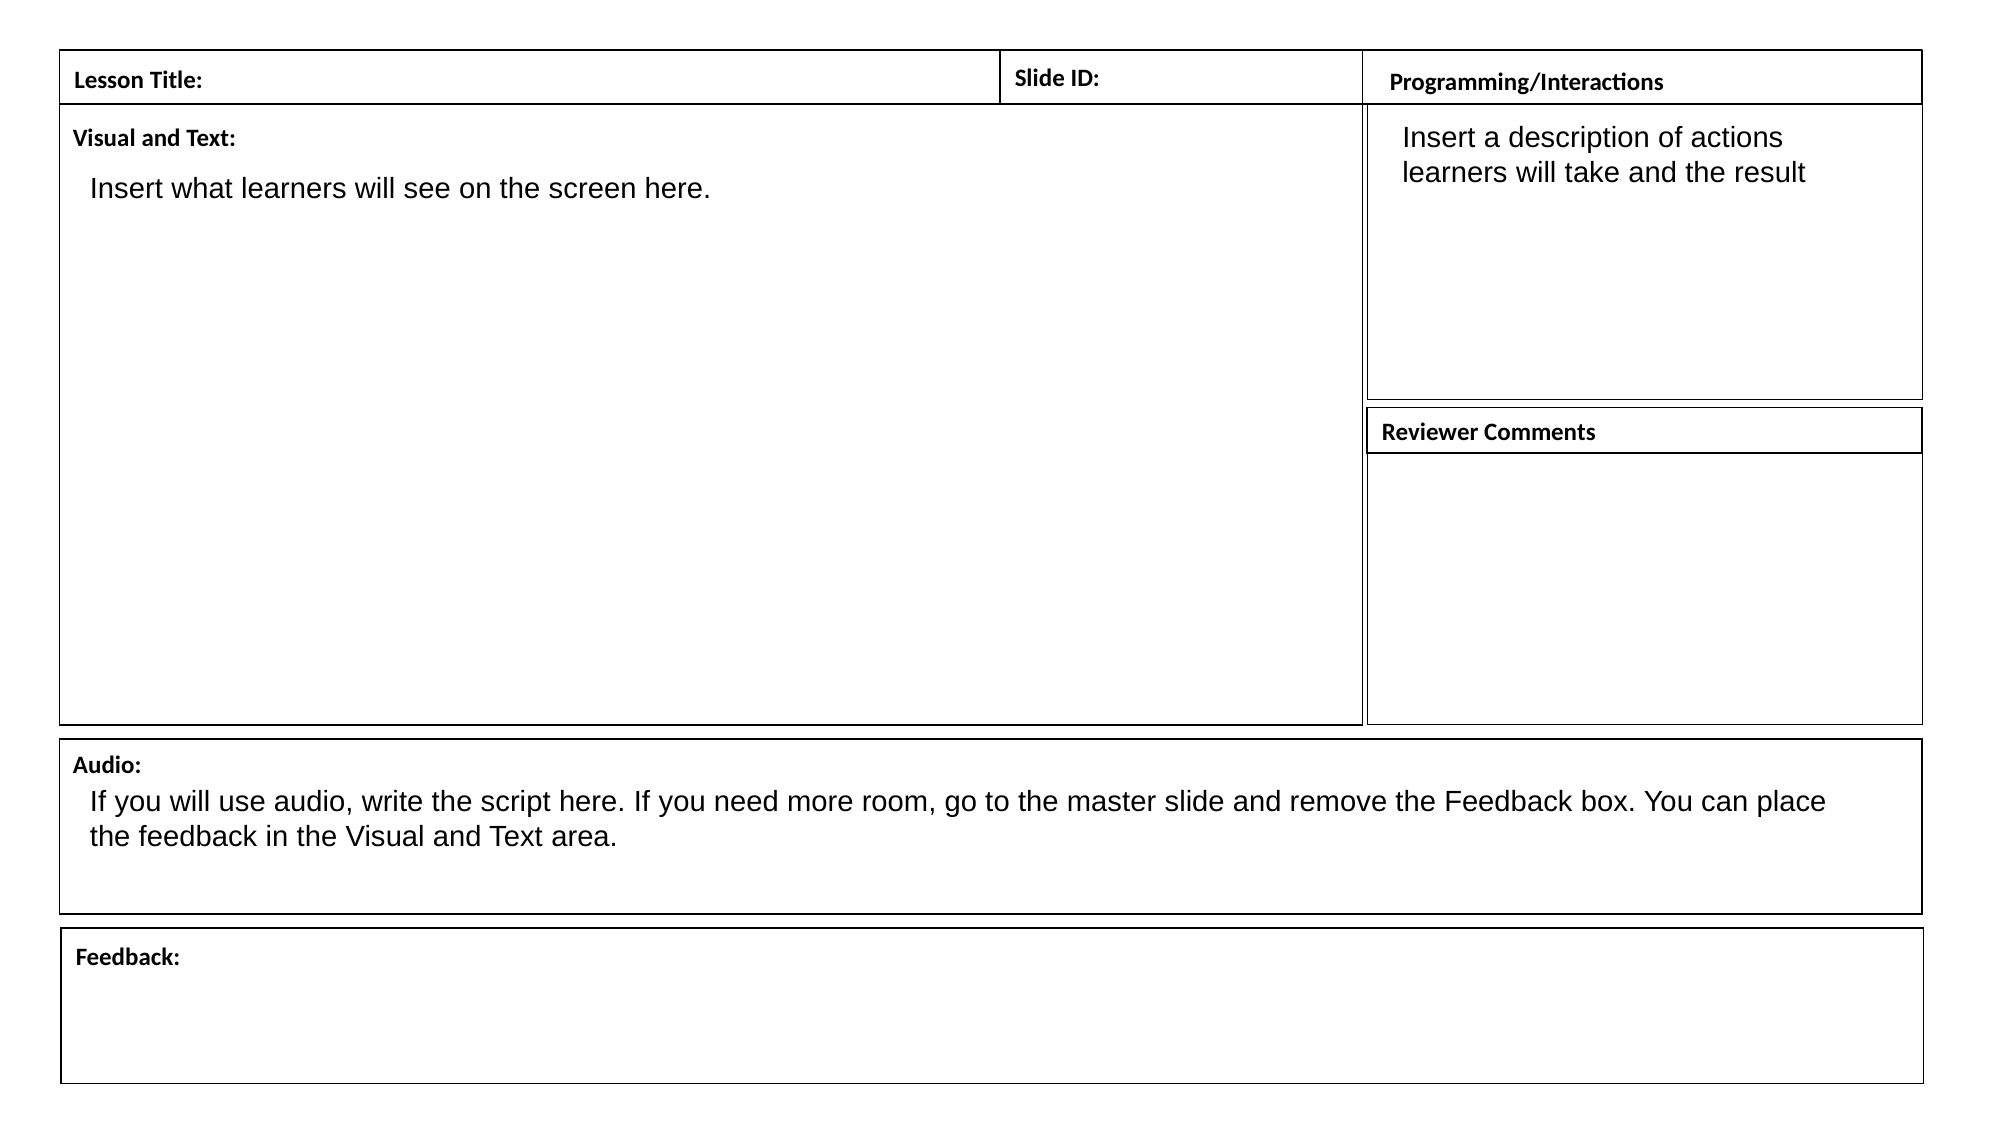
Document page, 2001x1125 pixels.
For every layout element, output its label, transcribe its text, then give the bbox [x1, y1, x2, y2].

text_box If you will use audio, write the script here. If you need more room, go to the master slide and remove the Feedback box. You can place the feedback in the Visual and Text area. [74, 774, 1888, 900]
text_box Insert a description of actions learners will take and the result [1387, 110, 1888, 375]
text_box Insert what learners will see on the screen here. [75, 162, 1325, 675]
